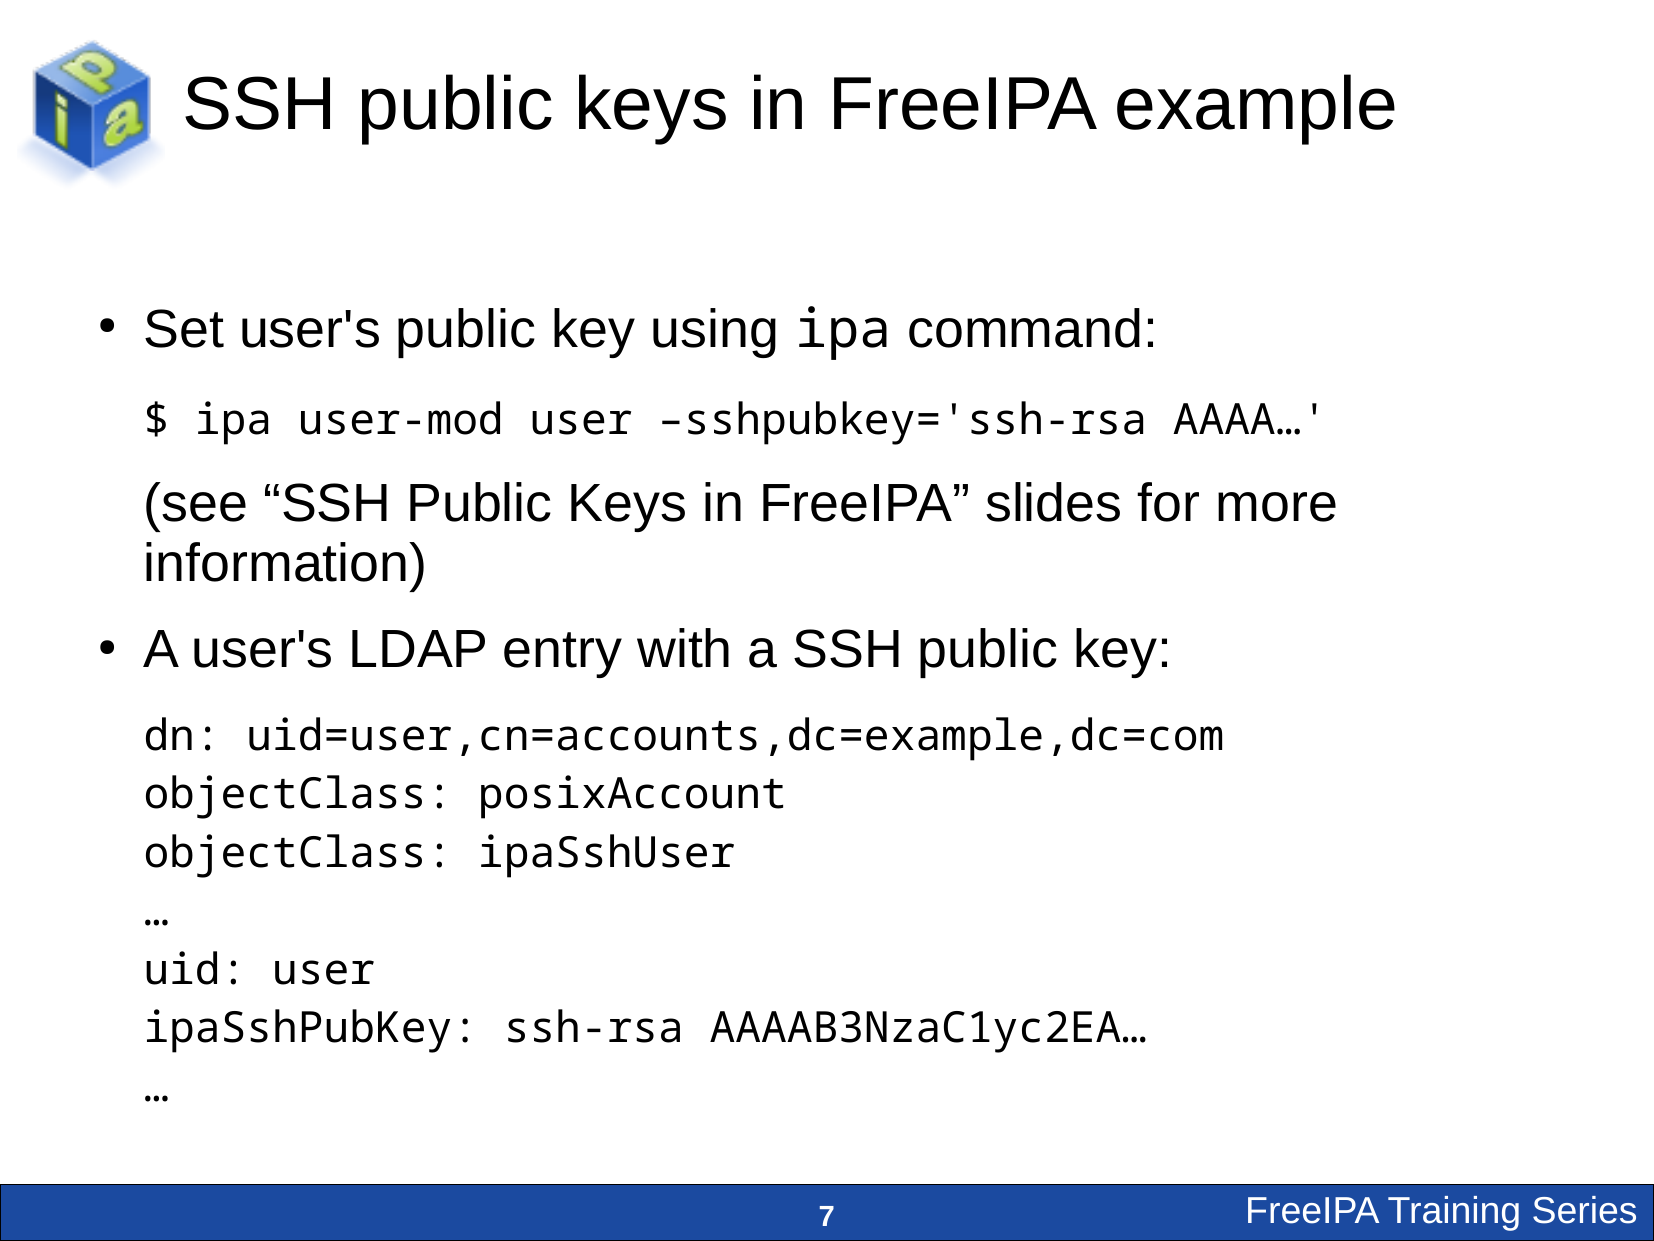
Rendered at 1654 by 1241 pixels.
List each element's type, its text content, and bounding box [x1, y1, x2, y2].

title SSH public keys in FreeIPA example [182, 31, 1579, 177]
picture [17, 34, 165, 193]
list Set user's public key using ipa command: $ ipa user-mod user –sshpubkey='ssh-rsa AAAA…' (see “SSH Public Keys in FreeIPA” slides for more information) A user's LDAP entry with a SSH public key: dn: uid=user,cn=accounts,dc=example,dc=com objectClass: posixAccount objectClass: ipaSshUser … uid: user ipaSshPubKey: ssh-rsa AAAAB3NzaC1yc2EA… … [82, 290, 1571, 1120]
